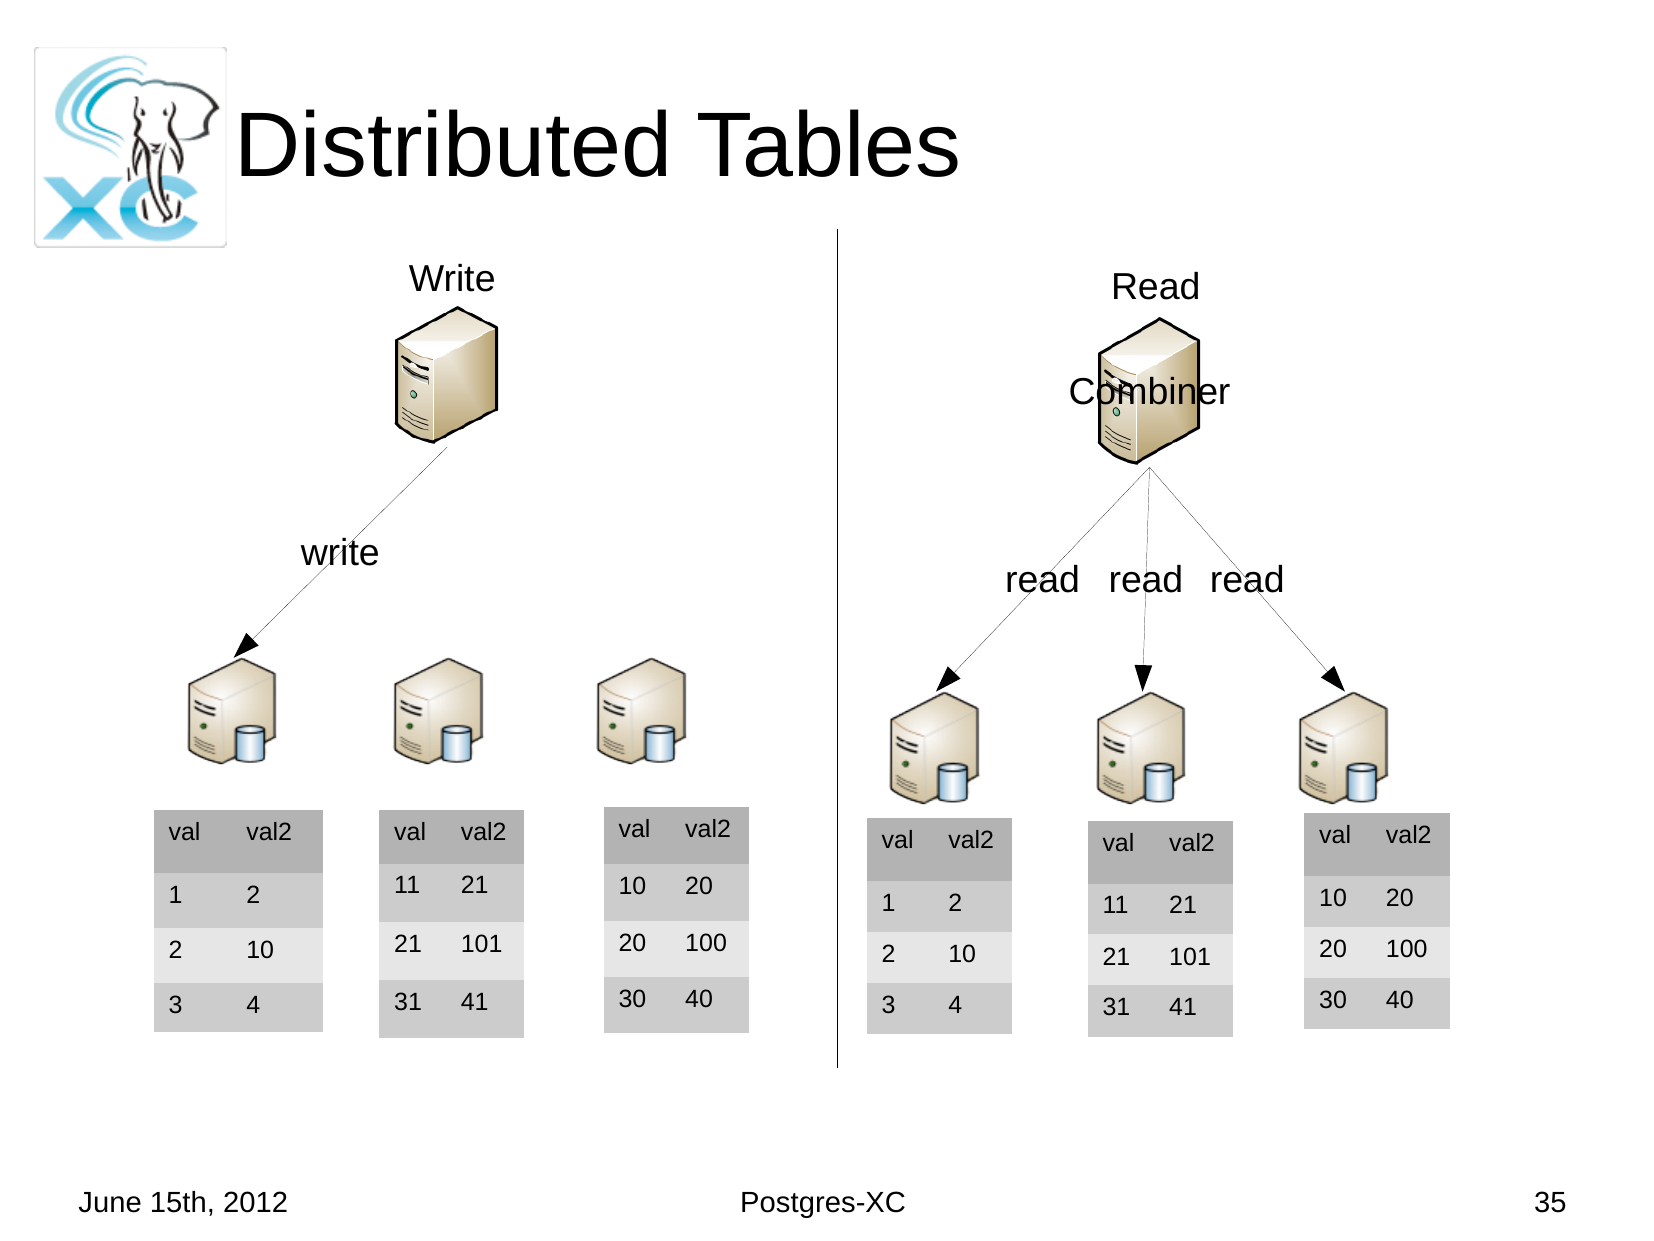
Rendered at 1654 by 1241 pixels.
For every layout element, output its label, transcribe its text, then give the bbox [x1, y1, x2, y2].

picture [889, 691, 983, 806]
table_cell 20 [1304, 927, 1371, 978]
table_header val [1088, 821, 1154, 884]
table_cell 21 [1154, 884, 1233, 934]
table_cell 20 [1371, 876, 1450, 927]
table_cell 11 [1088, 884, 1154, 934]
table_cell 40 [1371, 978, 1450, 1029]
table_cell 100 [1371, 927, 1450, 978]
table_cell 10 [604, 864, 671, 921]
table_header val [379, 810, 446, 864]
table_header val [867, 818, 934, 881]
picture [393, 657, 487, 766]
table_cell 21 [1088, 934, 1154, 985]
table_header val2 [1154, 821, 1233, 884]
table_cell 101 [446, 922, 524, 980]
title Distributed Tables [234, 40, 1599, 248]
picture [393, 311, 501, 447]
table_cell 2 [867, 932, 934, 983]
table_cell 21 [446, 864, 524, 922]
picture [34, 47, 227, 248]
table_cell 10 [231, 928, 323, 983]
text_box Read [1096, 258, 1216, 319]
table_cell 101 [1154, 934, 1233, 985]
picture [1096, 319, 1203, 468]
picture [187, 657, 280, 766]
table_cell 4 [934, 983, 1012, 1034]
table_header val2 [231, 810, 323, 873]
table_cell 21 [379, 922, 446, 980]
table_cell 20 [604, 921, 671, 977]
picture [1096, 691, 1189, 806]
table_cell 1 [154, 873, 231, 928]
table_cell 31 [379, 980, 446, 1038]
table_cell 41 [446, 980, 524, 1038]
table_cell 11 [379, 864, 446, 922]
picture [596, 657, 690, 766]
text_box Write [393, 250, 511, 311]
table_cell 3 [867, 983, 934, 1034]
table_cell 3 [154, 983, 231, 1032]
table_header val2 [671, 807, 749, 864]
table_cell 10 [934, 932, 1012, 983]
table_header val2 [934, 818, 1012, 881]
table_cell 40 [671, 977, 749, 1033]
table_cell 20 [671, 864, 749, 921]
table_cell 30 [604, 977, 671, 1033]
table_header val2 [446, 810, 524, 864]
table_header val [604, 807, 671, 864]
table_cell 10 [1304, 876, 1371, 927]
table_cell 2 [934, 881, 1012, 932]
table_header val2 [1371, 813, 1450, 876]
table_cell 30 [1304, 978, 1371, 1029]
table_cell 2 [154, 928, 231, 983]
table_cell 31 [1088, 985, 1154, 1037]
table_header val [1304, 813, 1371, 876]
table_cell 41 [1154, 985, 1233, 1037]
table_cell 2 [231, 873, 323, 928]
table_cell 4 [231, 983, 323, 1032]
table_header val [154, 810, 231, 873]
table_cell 1 [867, 881, 934, 932]
table_cell 100 [671, 921, 749, 977]
picture [1298, 691, 1392, 806]
